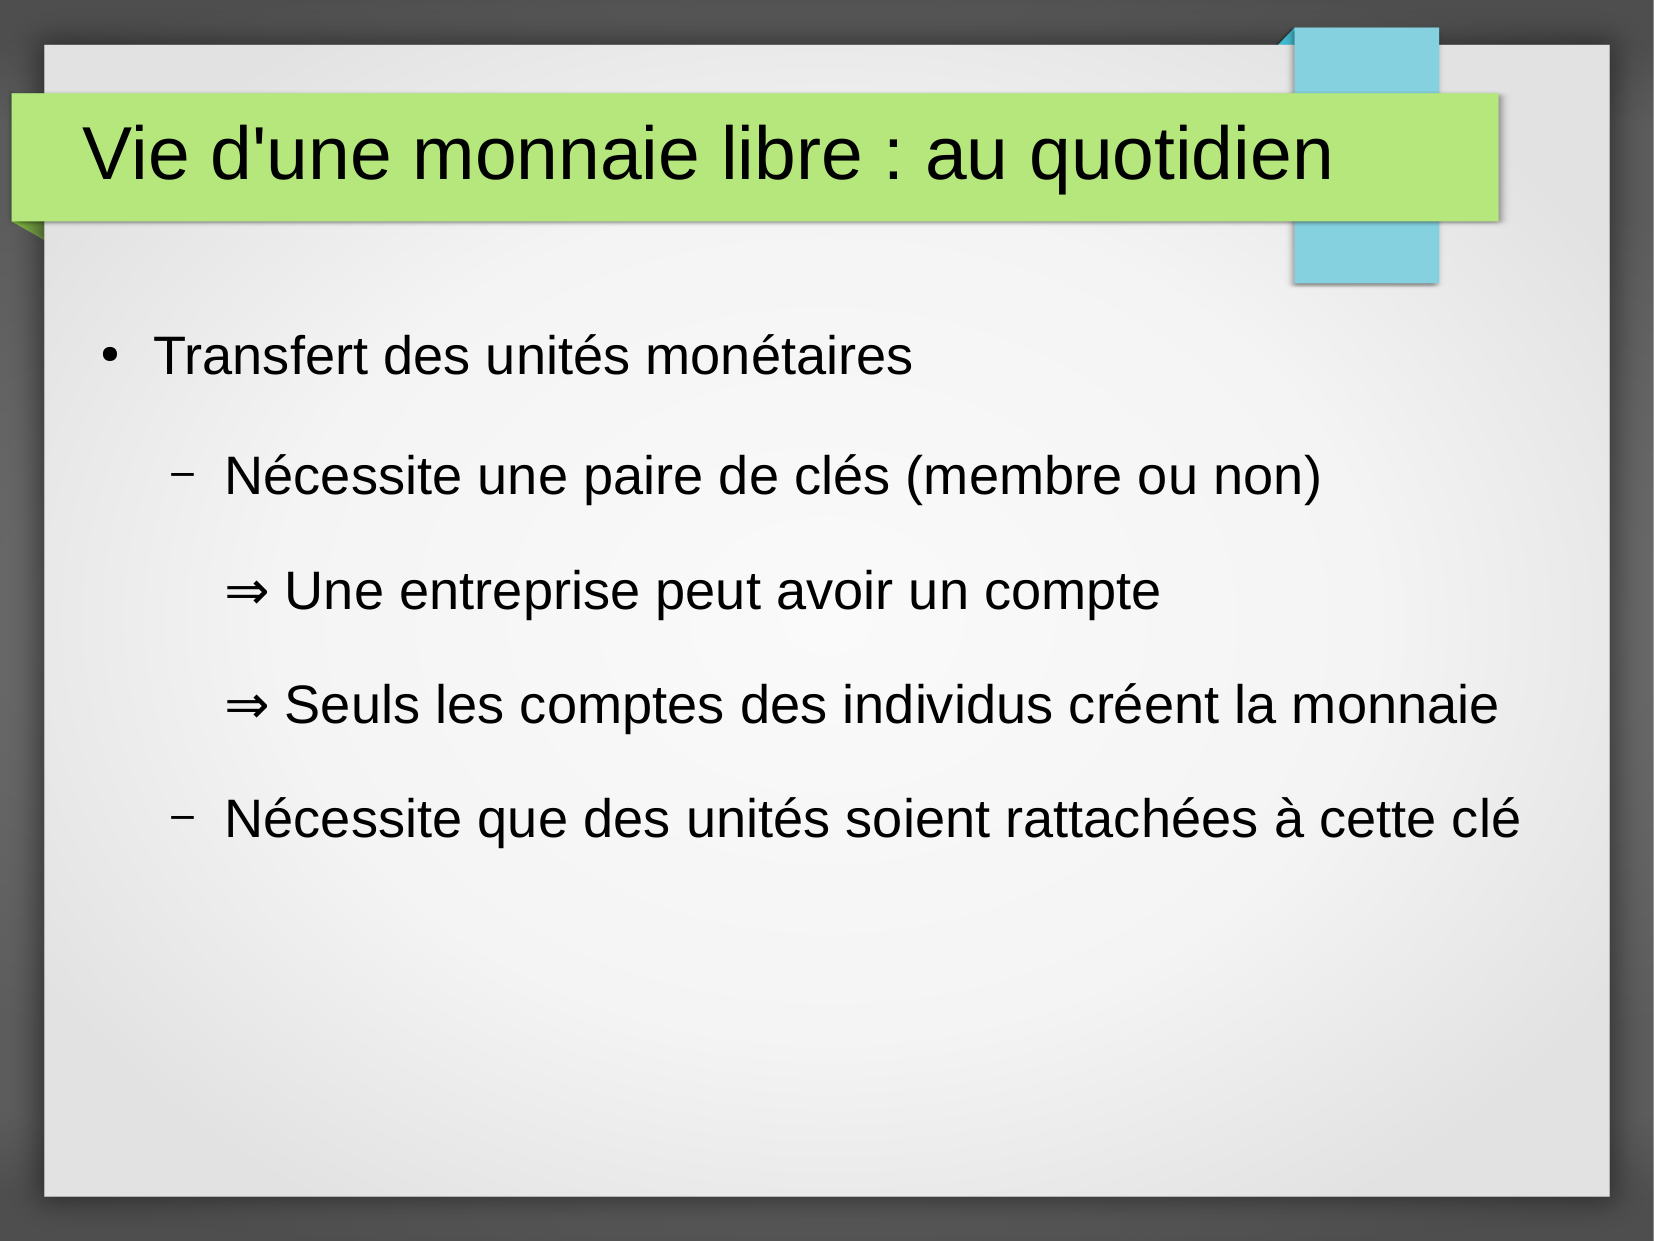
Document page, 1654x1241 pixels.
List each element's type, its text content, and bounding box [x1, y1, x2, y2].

list Transfert des unités monétaires Nécessite une paire de clés (membre ou non) ⇒ Une entreprise peut avoir un compte ⇒ Seuls les comptes des individus créent la monnaie Nécessite que des unités soient rattachées à cette clé [82, 295, 1571, 1015]
title Vie d'une monnaie libre : au quotidien [82, 94, 1477, 213]
picture [0, 0, 1654, 1241]
